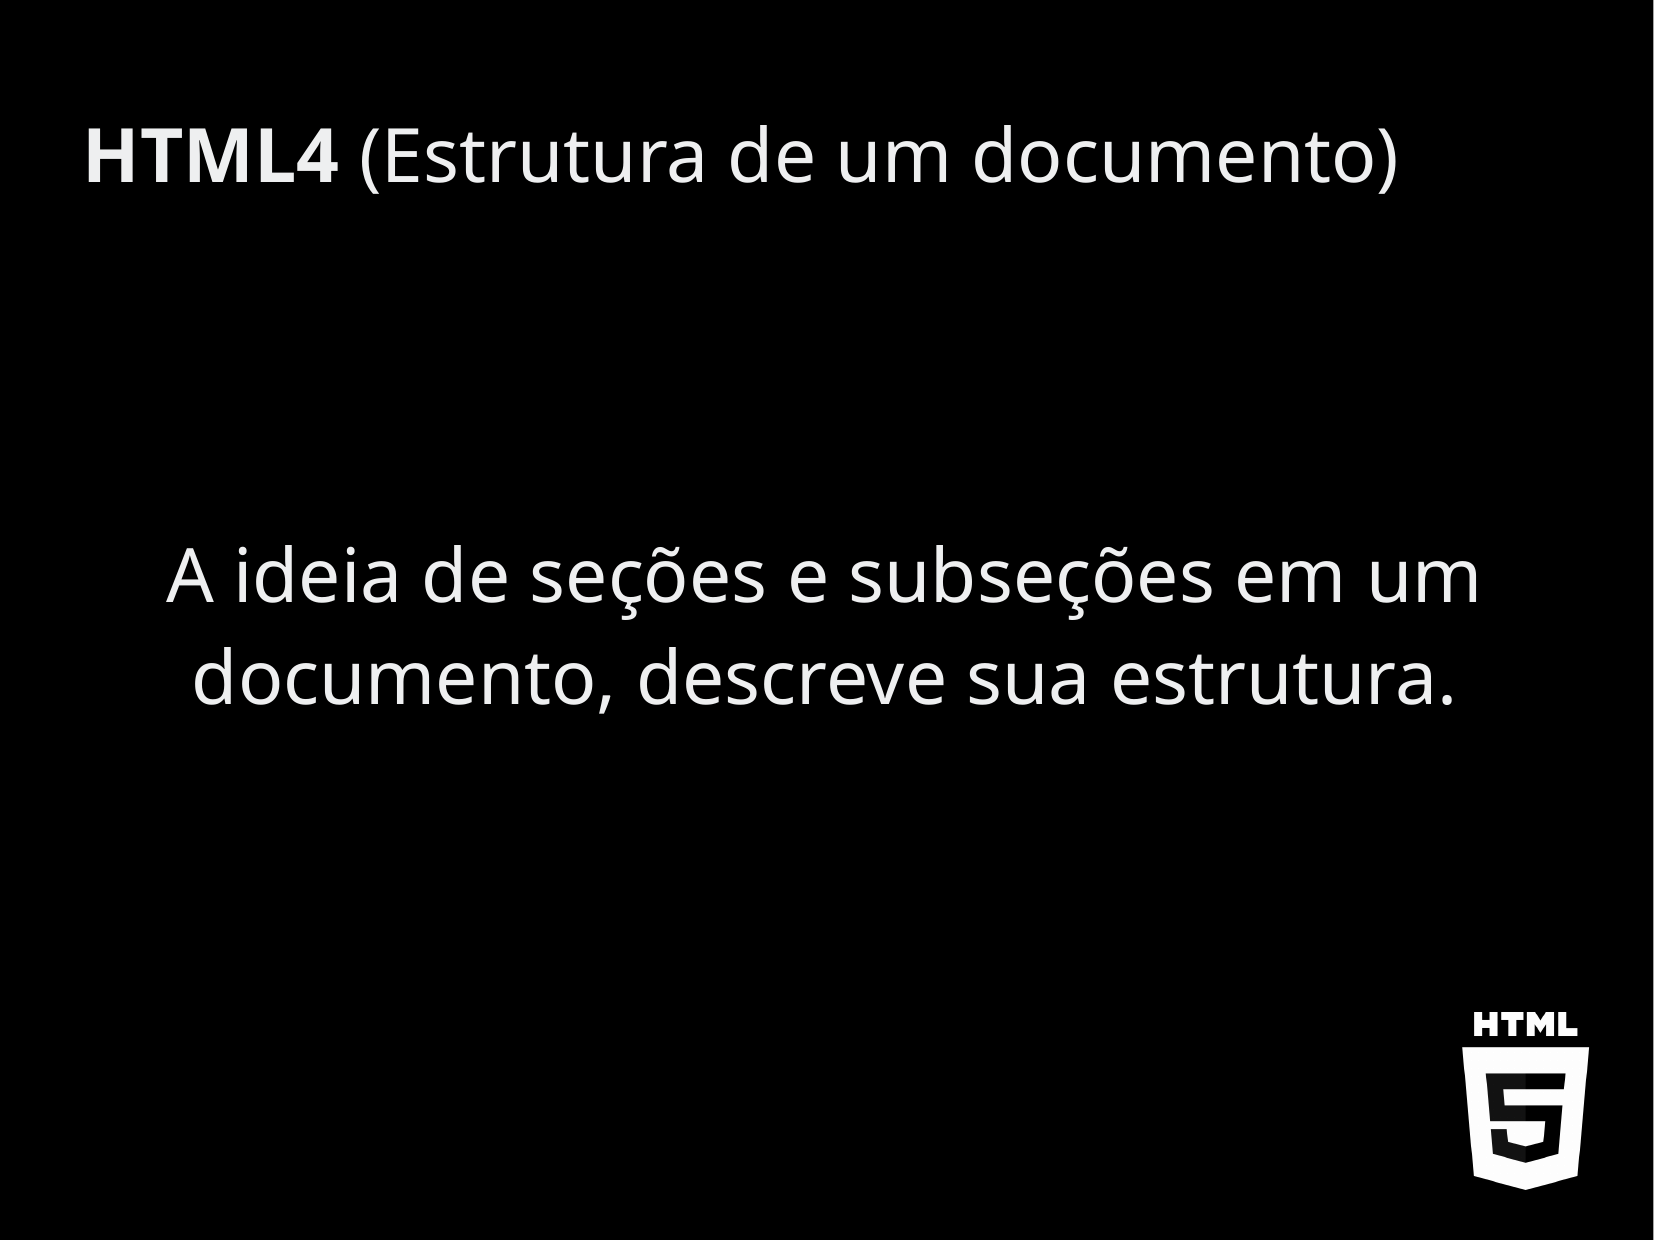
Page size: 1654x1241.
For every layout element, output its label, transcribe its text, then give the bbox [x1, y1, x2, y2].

picture [1436, 1012, 1615, 1190]
title HTML4 (Estrutura de um documento) [82, 56, 1571, 250]
title A ideia de seções e subseções em um documento, descreve sua estrutura. [75, 493, 1576, 756]
